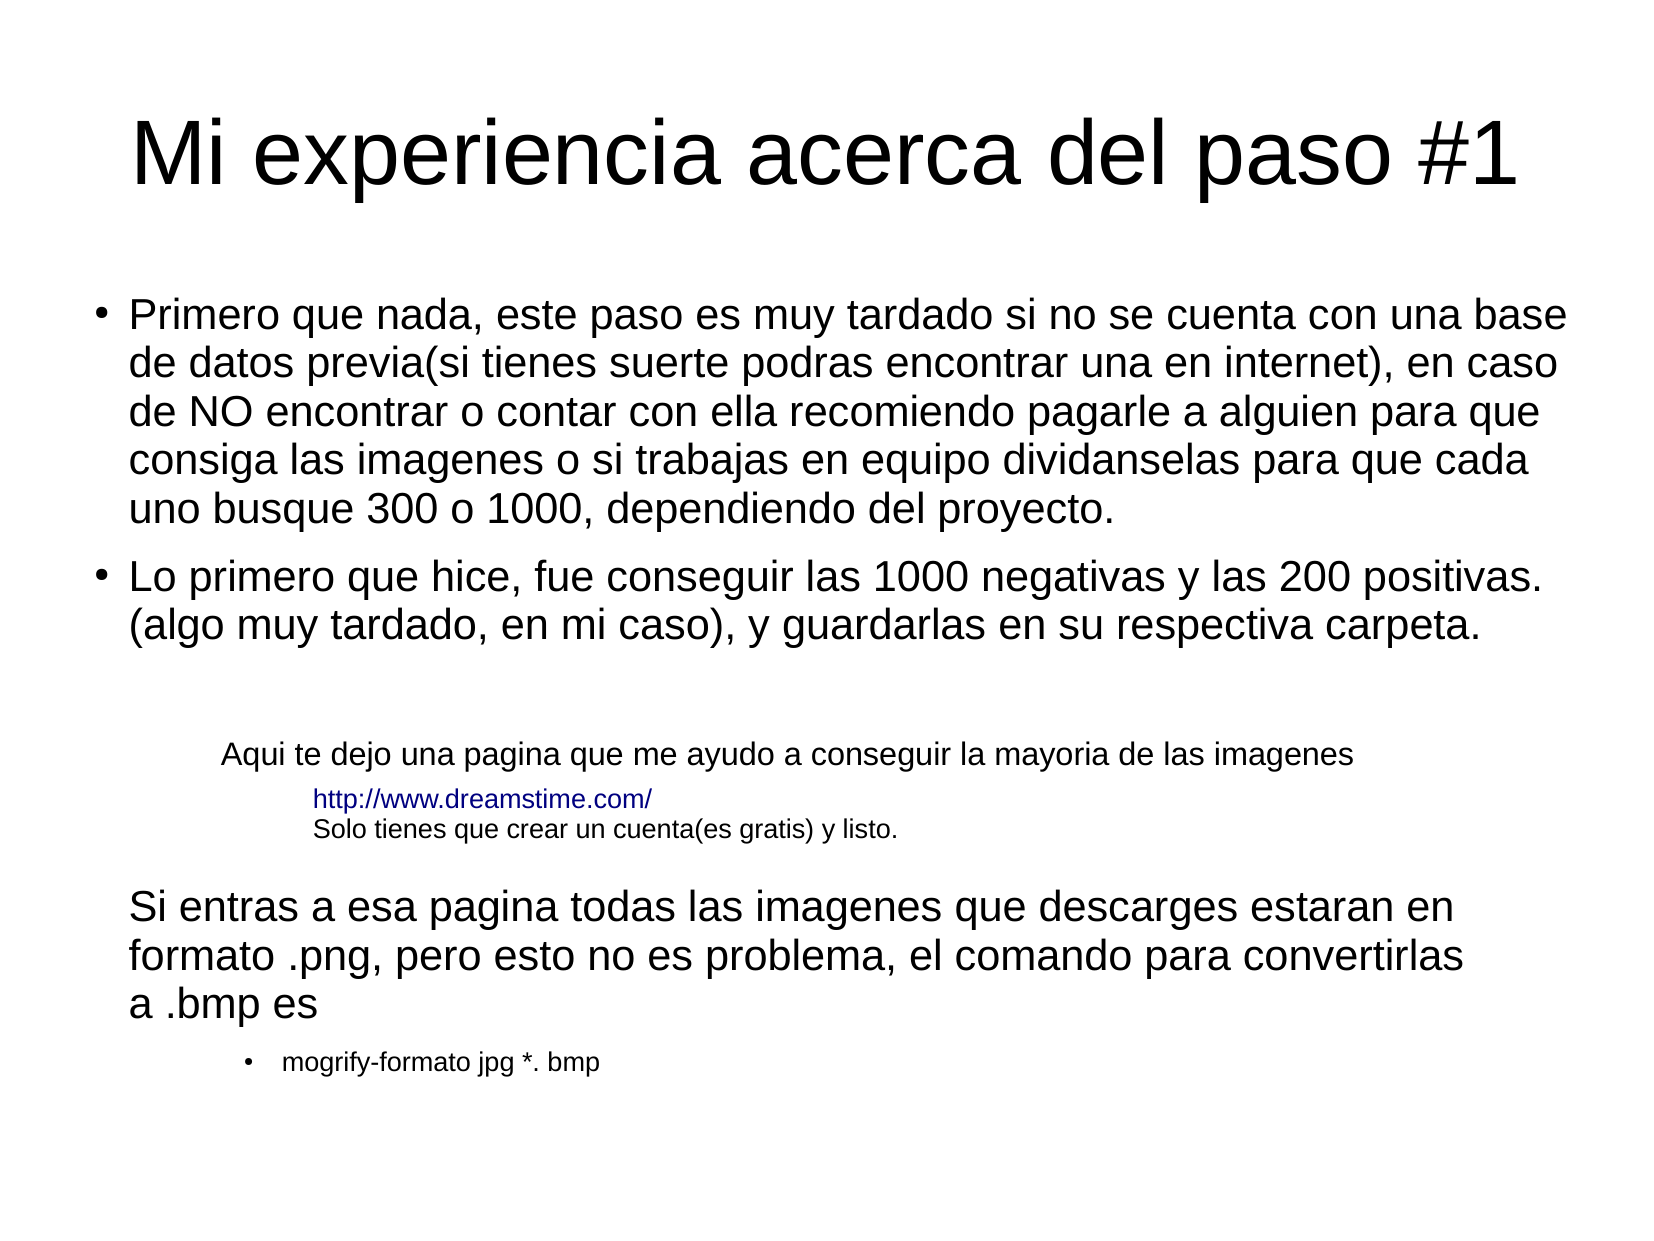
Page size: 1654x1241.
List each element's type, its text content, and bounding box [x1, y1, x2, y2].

list Primero que nada, este paso es muy tardado si no se cuenta con una base de datos previa(si tienes suerte podras encontrar una en internet), en caso de NO encontrar o contar con ella recomiendo pagarle a alguien para que consiga las imagenes o si trabajas en equipo dividanselas para que cada uno busque 300 o 1000, dependiendo del proyecto. Lo primero que hice, fue conseguir las 1000 negativas y las 200 positivas.(algo muy tardado, en mi caso), y guardarlas en su respectiva carpeta. Aqui te dejo una pagina que me ayudo a conseguir la mayoria de las imagenes http://www.dreamstime.com/ Solo tienes que crear un cuenta(es gratis) y listo. Si entras a esa pagina todas las imagenes que descarges estaran en formato .png, pero esto no es problema, el comando para convertirlas a .bmp es mogrify-formato jpg *. bmp [82, 290, 1571, 1109]
title Mi experiencia acerca del paso #1 [82, 49, 1571, 257]
